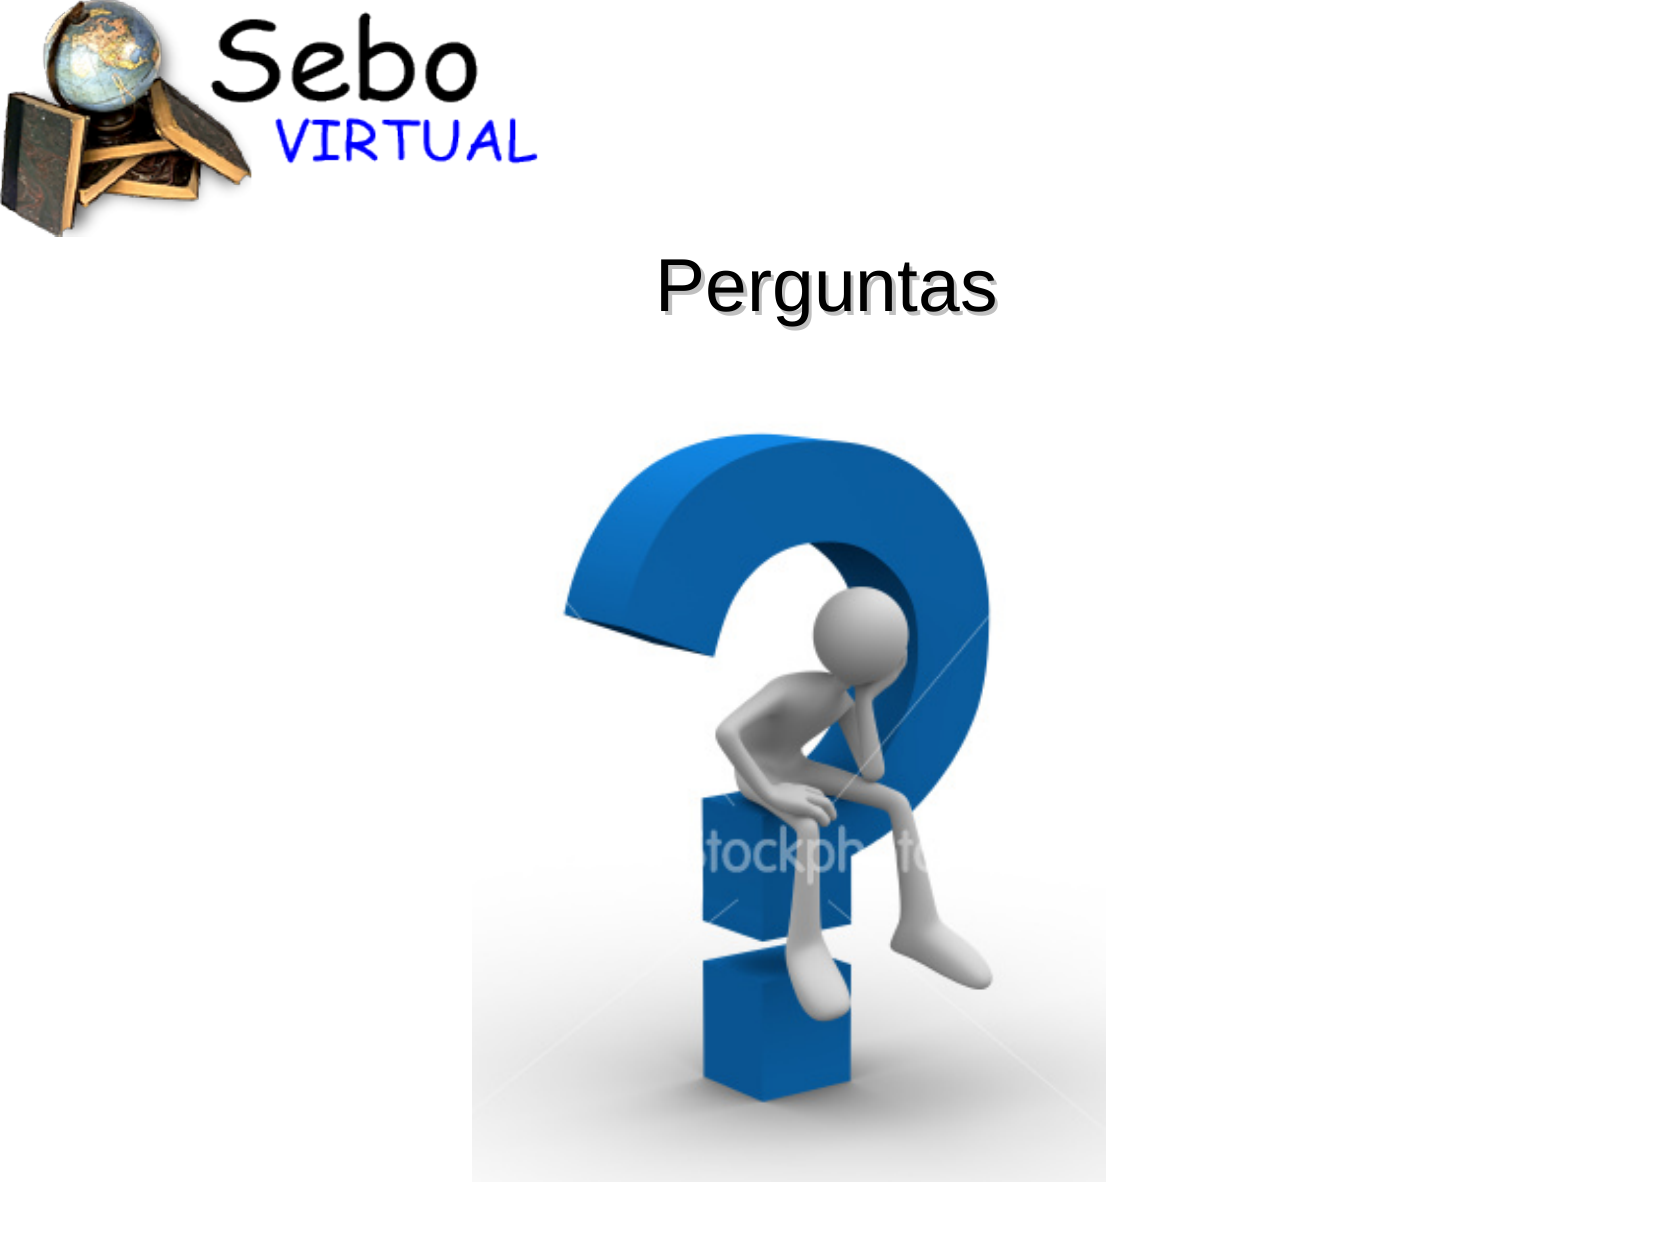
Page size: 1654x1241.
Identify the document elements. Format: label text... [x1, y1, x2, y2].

text_box Perguntas [0, 236, 1654, 345]
picture [472, 389, 1106, 1182]
picture [0, 0, 591, 236]
